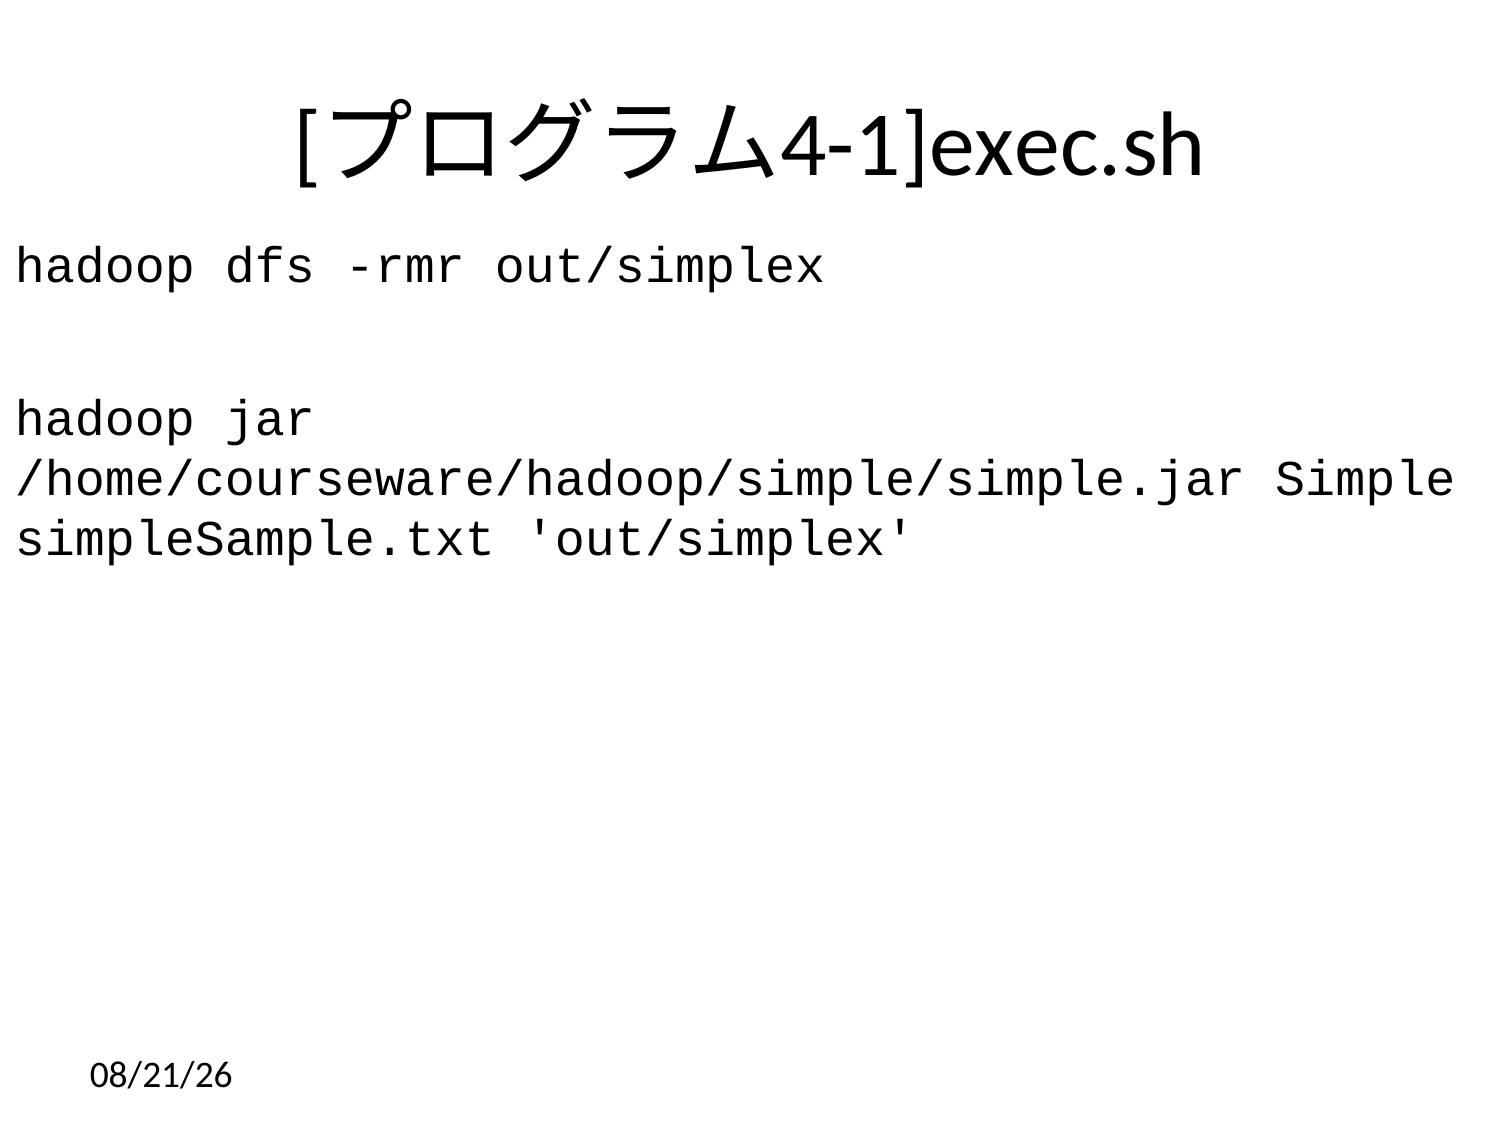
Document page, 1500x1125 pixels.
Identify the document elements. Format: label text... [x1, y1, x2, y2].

title [プログラム4-1]exec.sh [75, 21, 1426, 224]
list hadoop dfs -rmr out/simplex hadoop jar /home/courseware/hadoop/simple/simple.jar Simple simpleSample.txt 'out/simplex' [0, 224, 1500, 1004]
